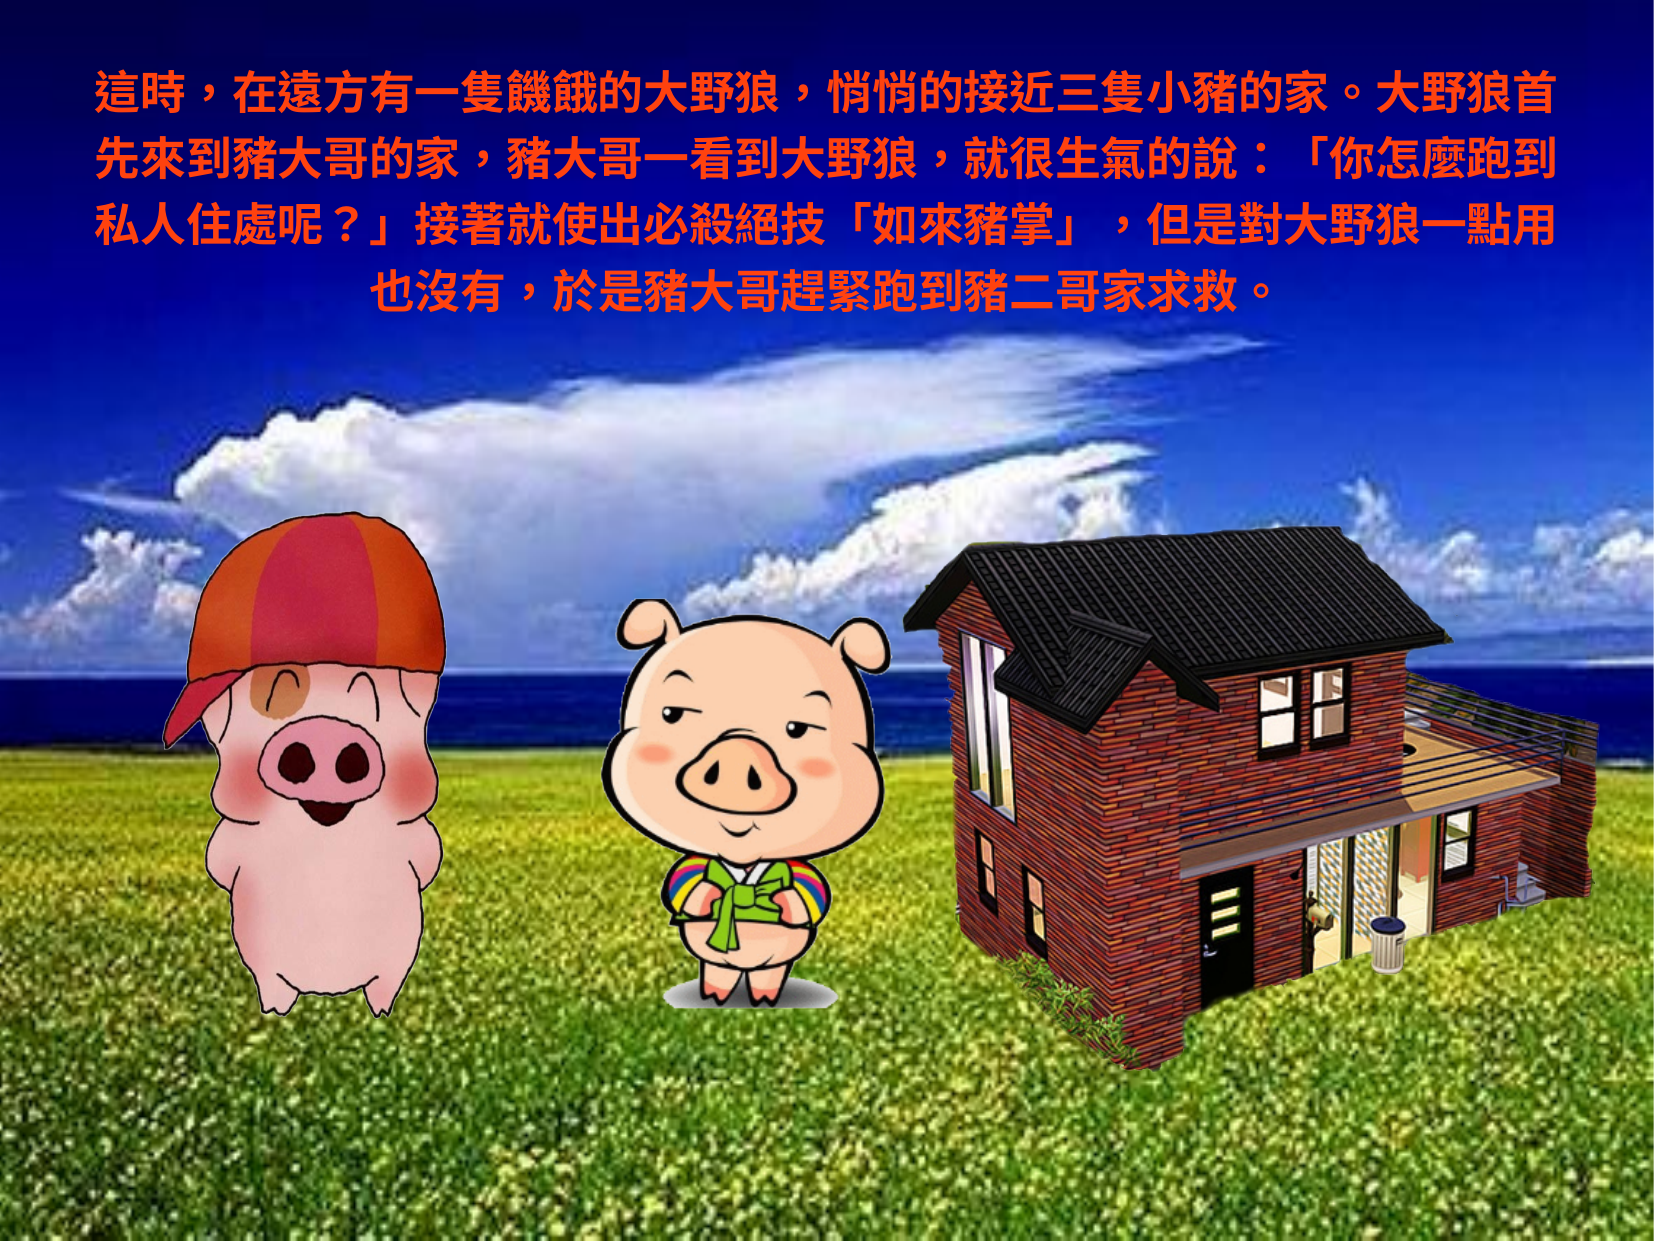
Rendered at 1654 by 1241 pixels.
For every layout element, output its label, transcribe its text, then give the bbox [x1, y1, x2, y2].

title 這時，在遠方有一隻饑餓的大野狼，悄悄的接近三隻小豬的家。大野狼首先來到豬大哥的家，豬大哥一看到大野狼，就很生氣的說：「你怎麼跑到私人住處呢？」接著就使出必殺絕技「如來豬掌」，但是對大野狼一點用也沒有，於是豬大哥趕緊跑到豬二哥家求救。 [82, 23, 1571, 355]
picture [0, 0, 1654, 1241]
